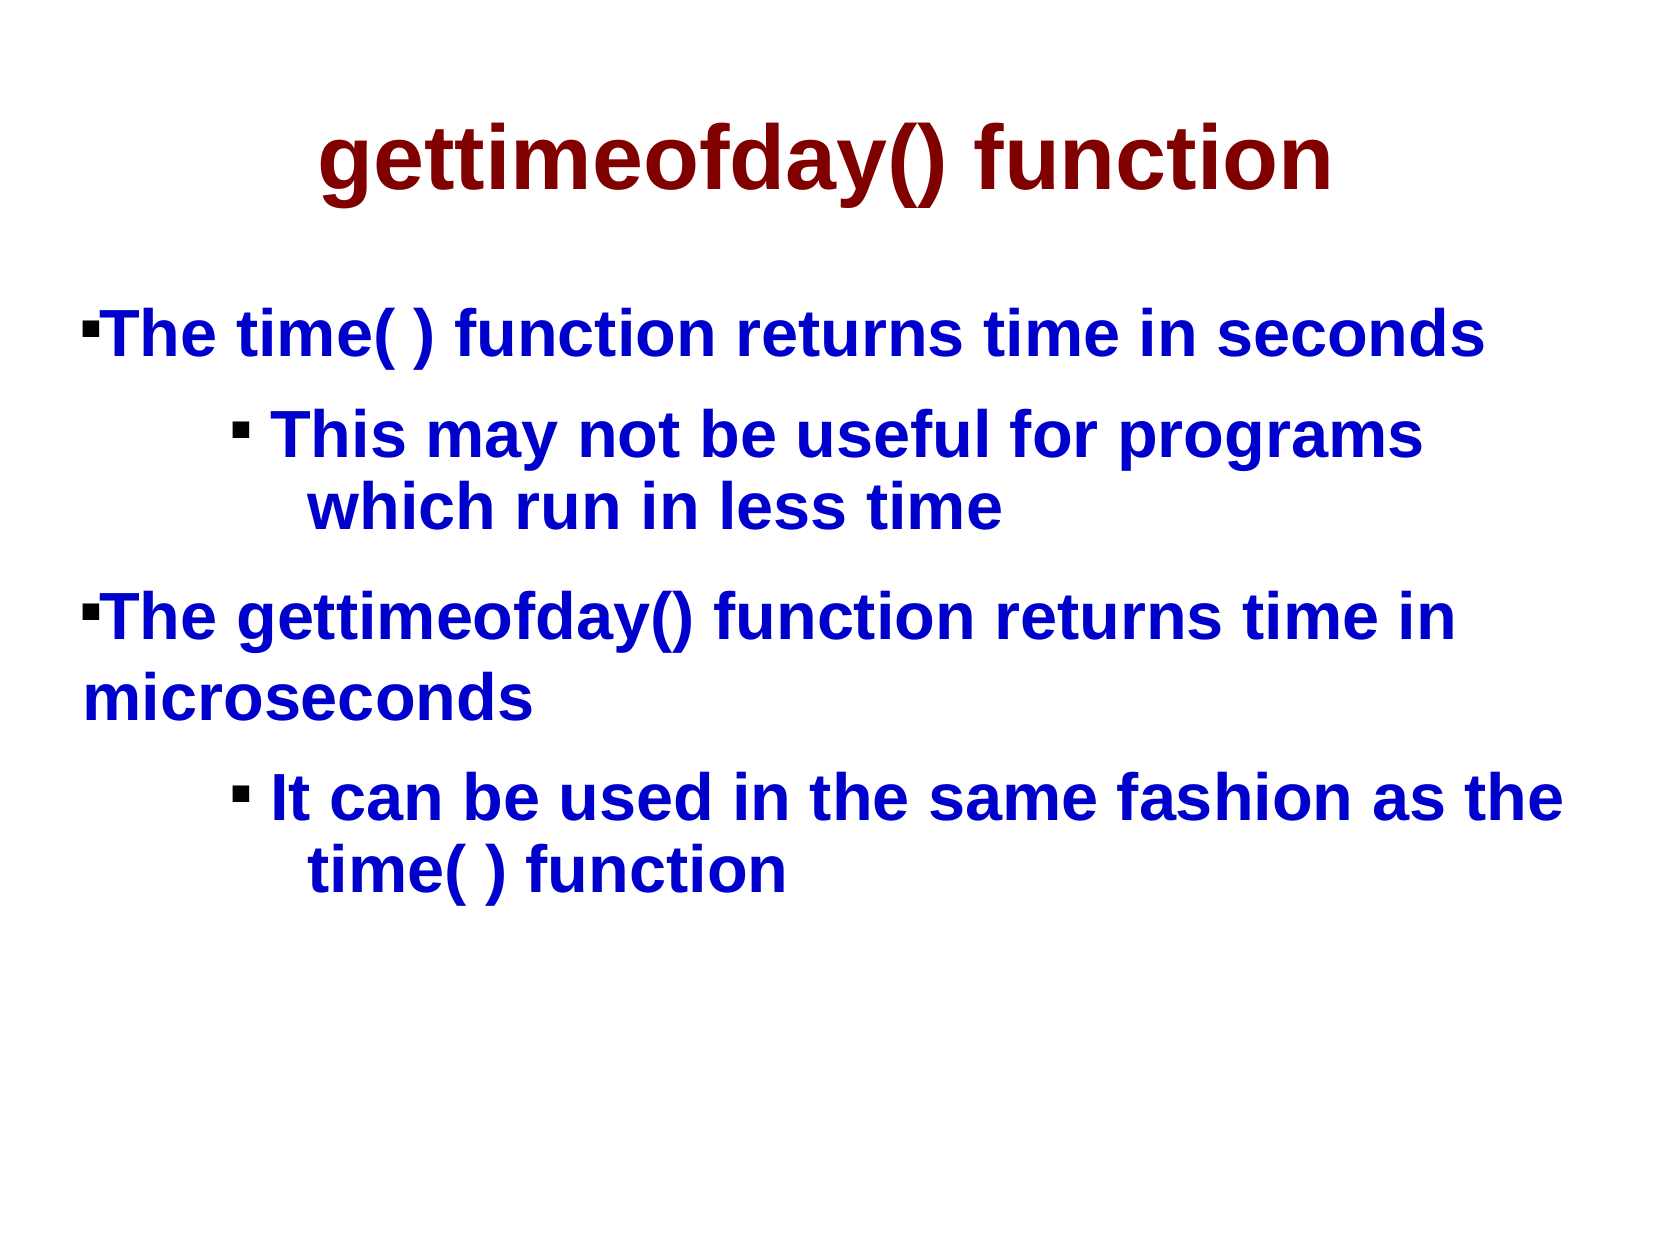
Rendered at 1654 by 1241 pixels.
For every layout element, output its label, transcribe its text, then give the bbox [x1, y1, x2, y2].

title gettimeofday() function [82, 49, 1571, 257]
list The time( ) function returns time in seconds This may not be useful for programs which run in less time The gettimeofday() function returns time in microseconds It can be used in the same fashion as the time( ) function [82, 290, 1571, 1010]
